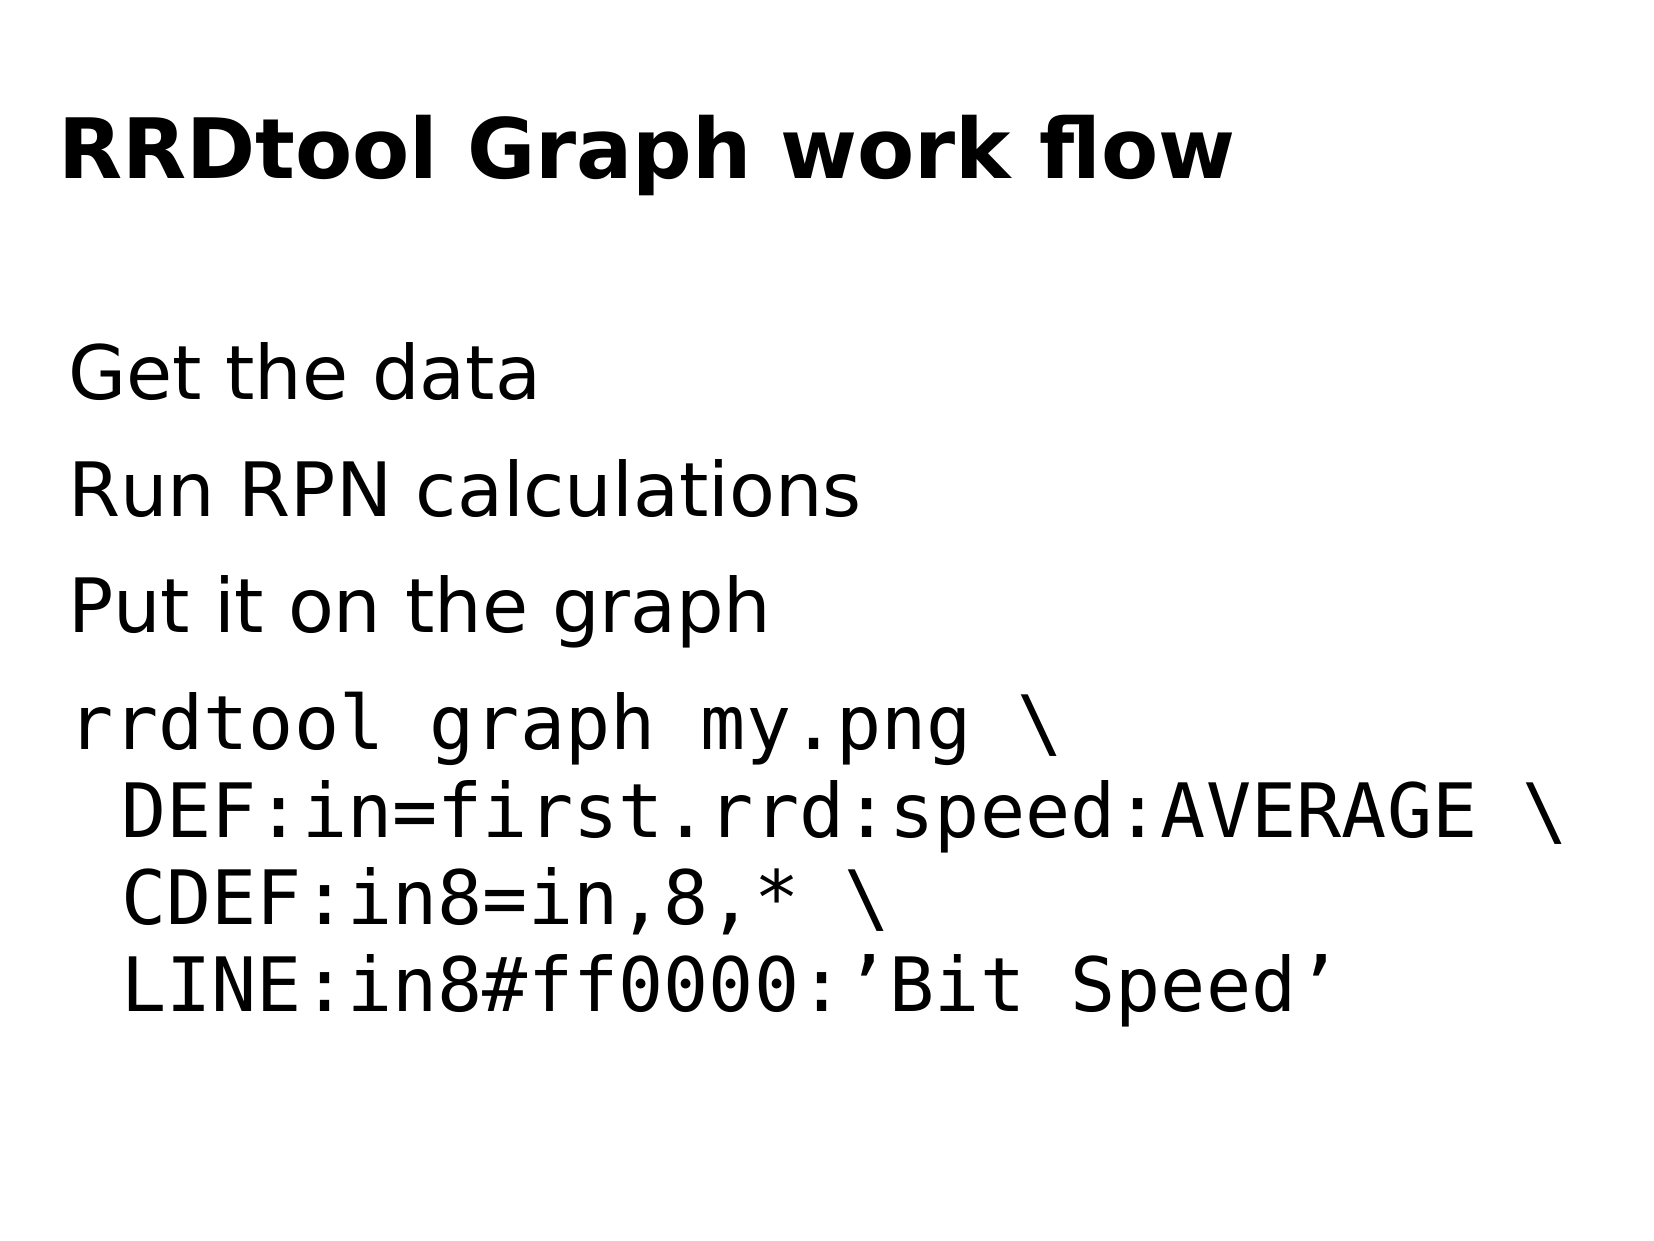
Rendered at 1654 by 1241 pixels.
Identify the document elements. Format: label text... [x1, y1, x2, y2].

list Get the data Run RPN calculations Put it on the graph rrdtool graph my.png \ DEF:in=first.rrd:speed:AVERAGE \ CDEF:in8=in,8,* \ LINE:in8#ff0000:’Bit Speed’ [50, 329, 1571, 1084]
title RRDtool Graph work flow [59, 75, 1607, 225]
